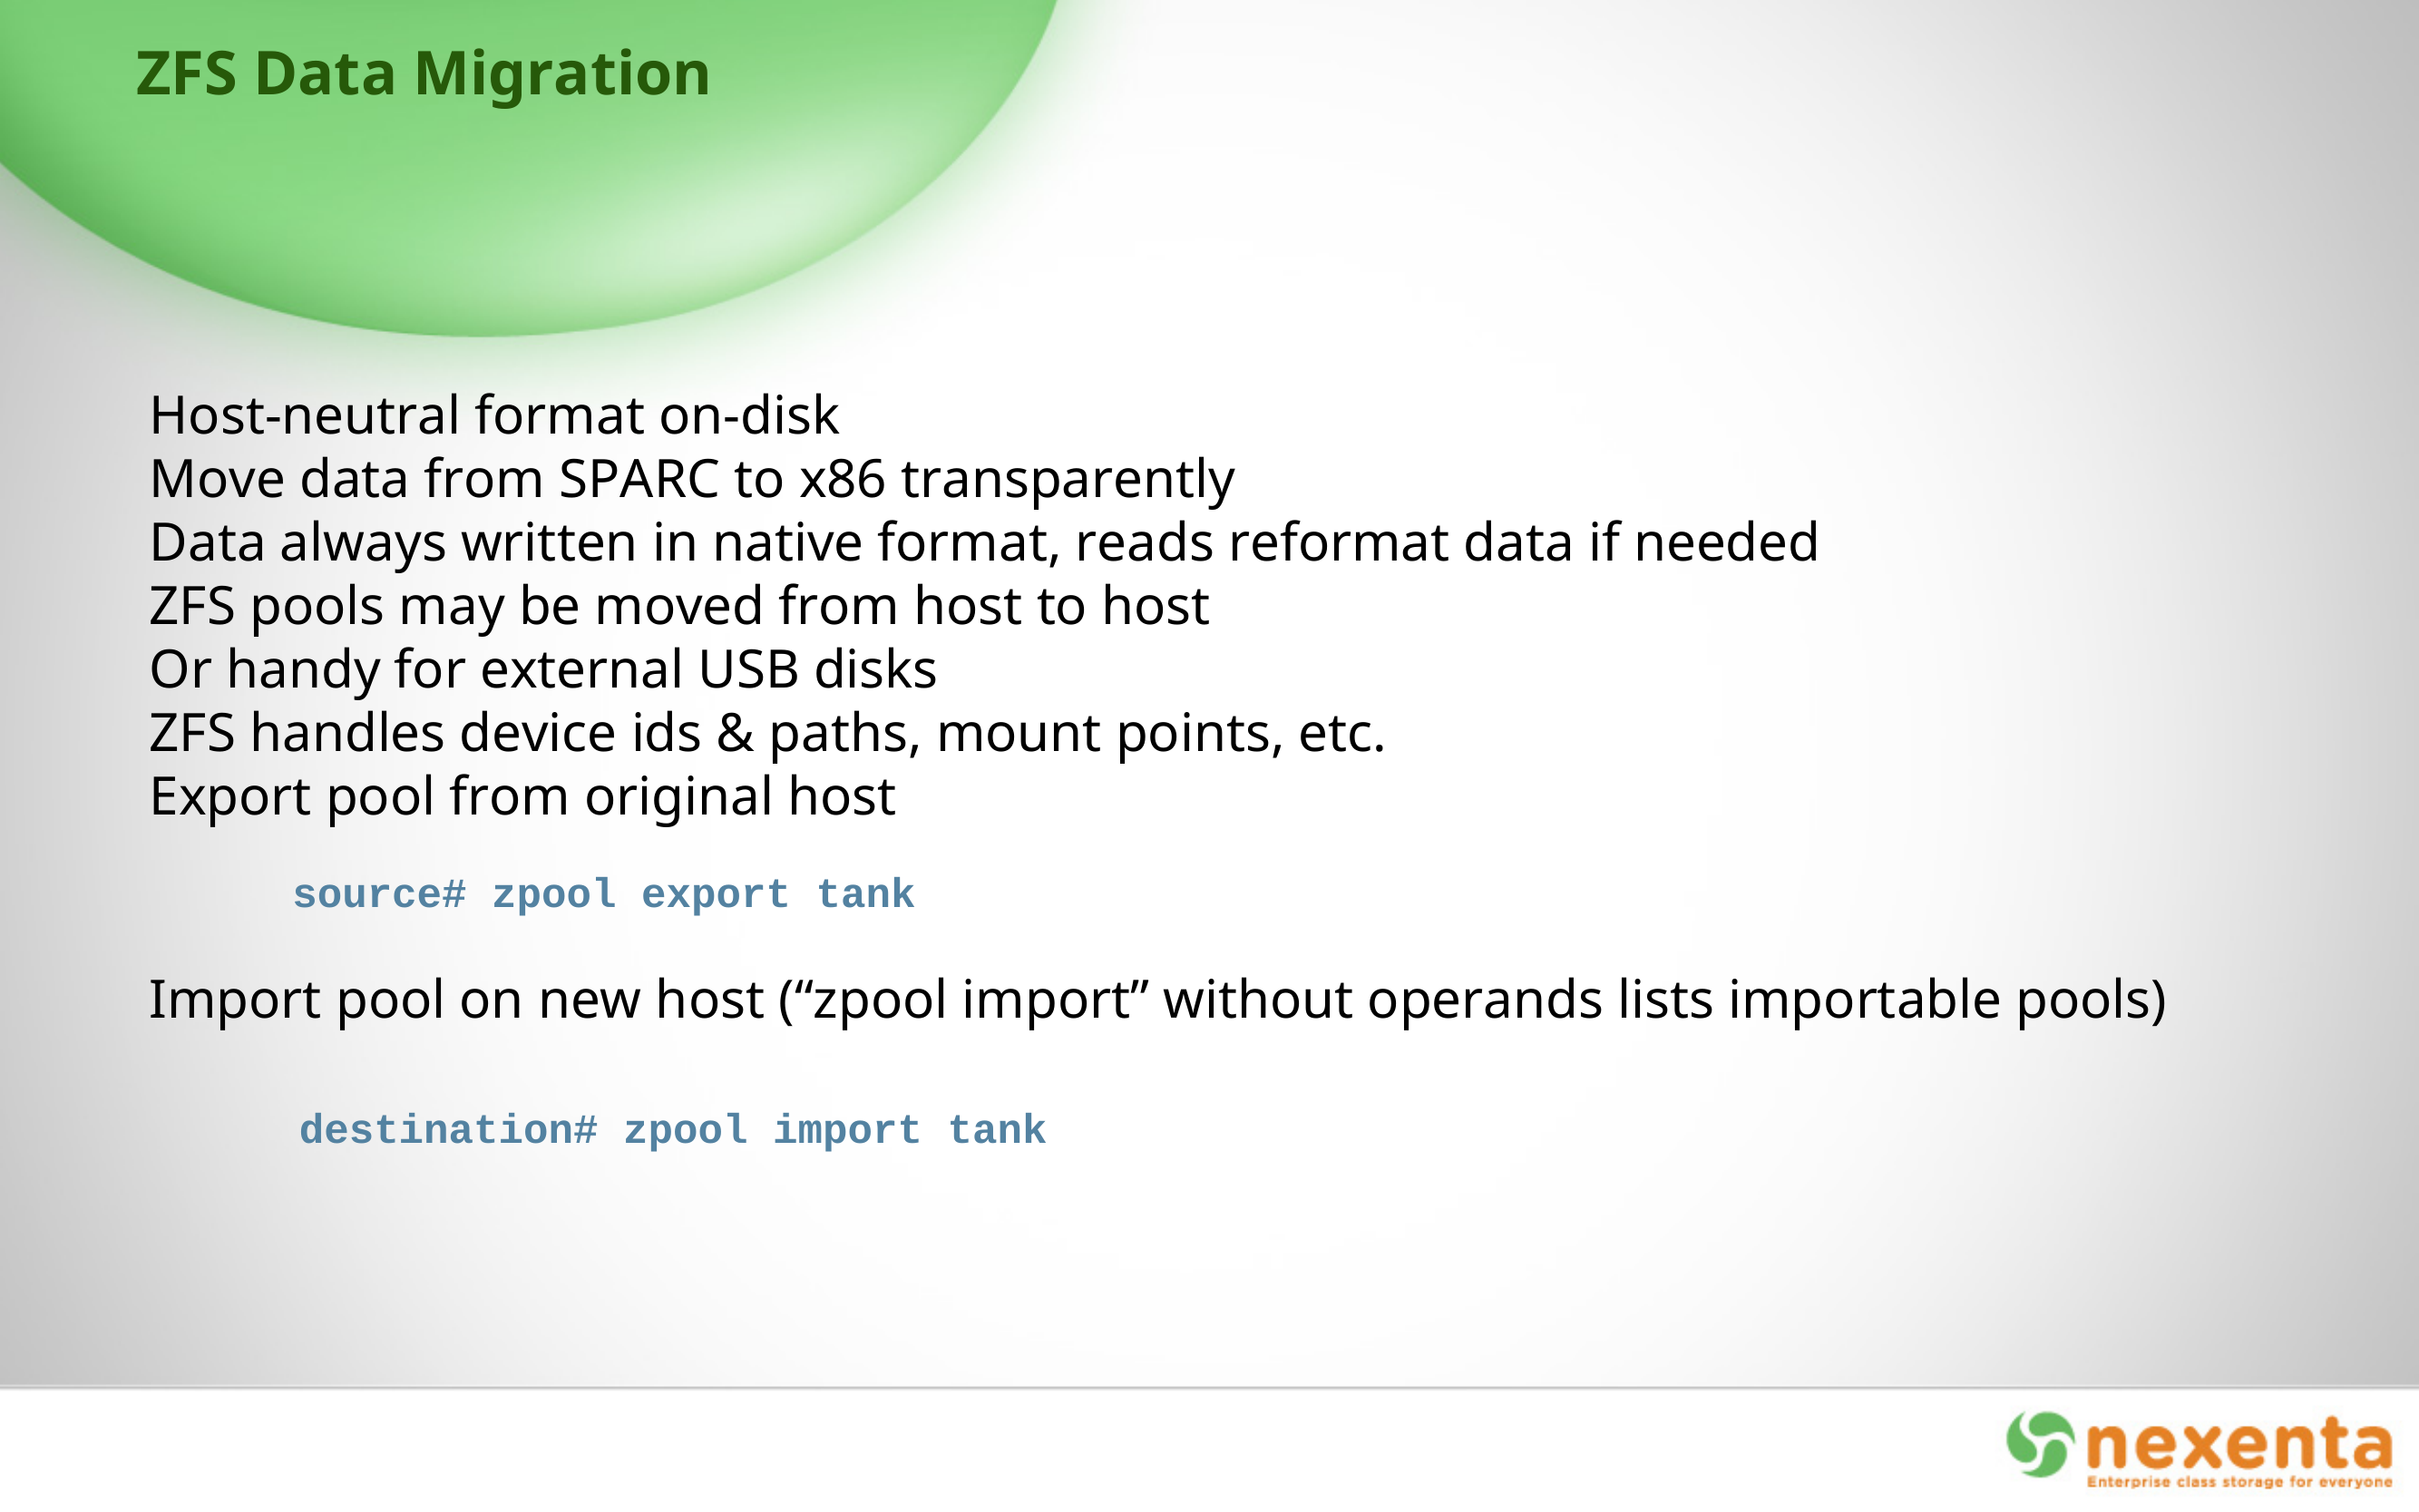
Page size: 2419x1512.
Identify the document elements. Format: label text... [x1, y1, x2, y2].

text_box Host-neutral format on-disk Move data from SPARC to x86 transparently Data always written in native format, reads reformat data if needed ZFS pools may be moved from host to host Or handy for external USB disks ZFS handles device ids & paths, mount points, etc. Export pool from original host source# zpool export tank Import pool on new host (“zpool import” without operands lists importable pools) destination# zpool import tank [136, 374, 2314, 1393]
text_box ZFS Data Migration [135, 34, 978, 219]
picture [0, 0, 2419, 1512]
